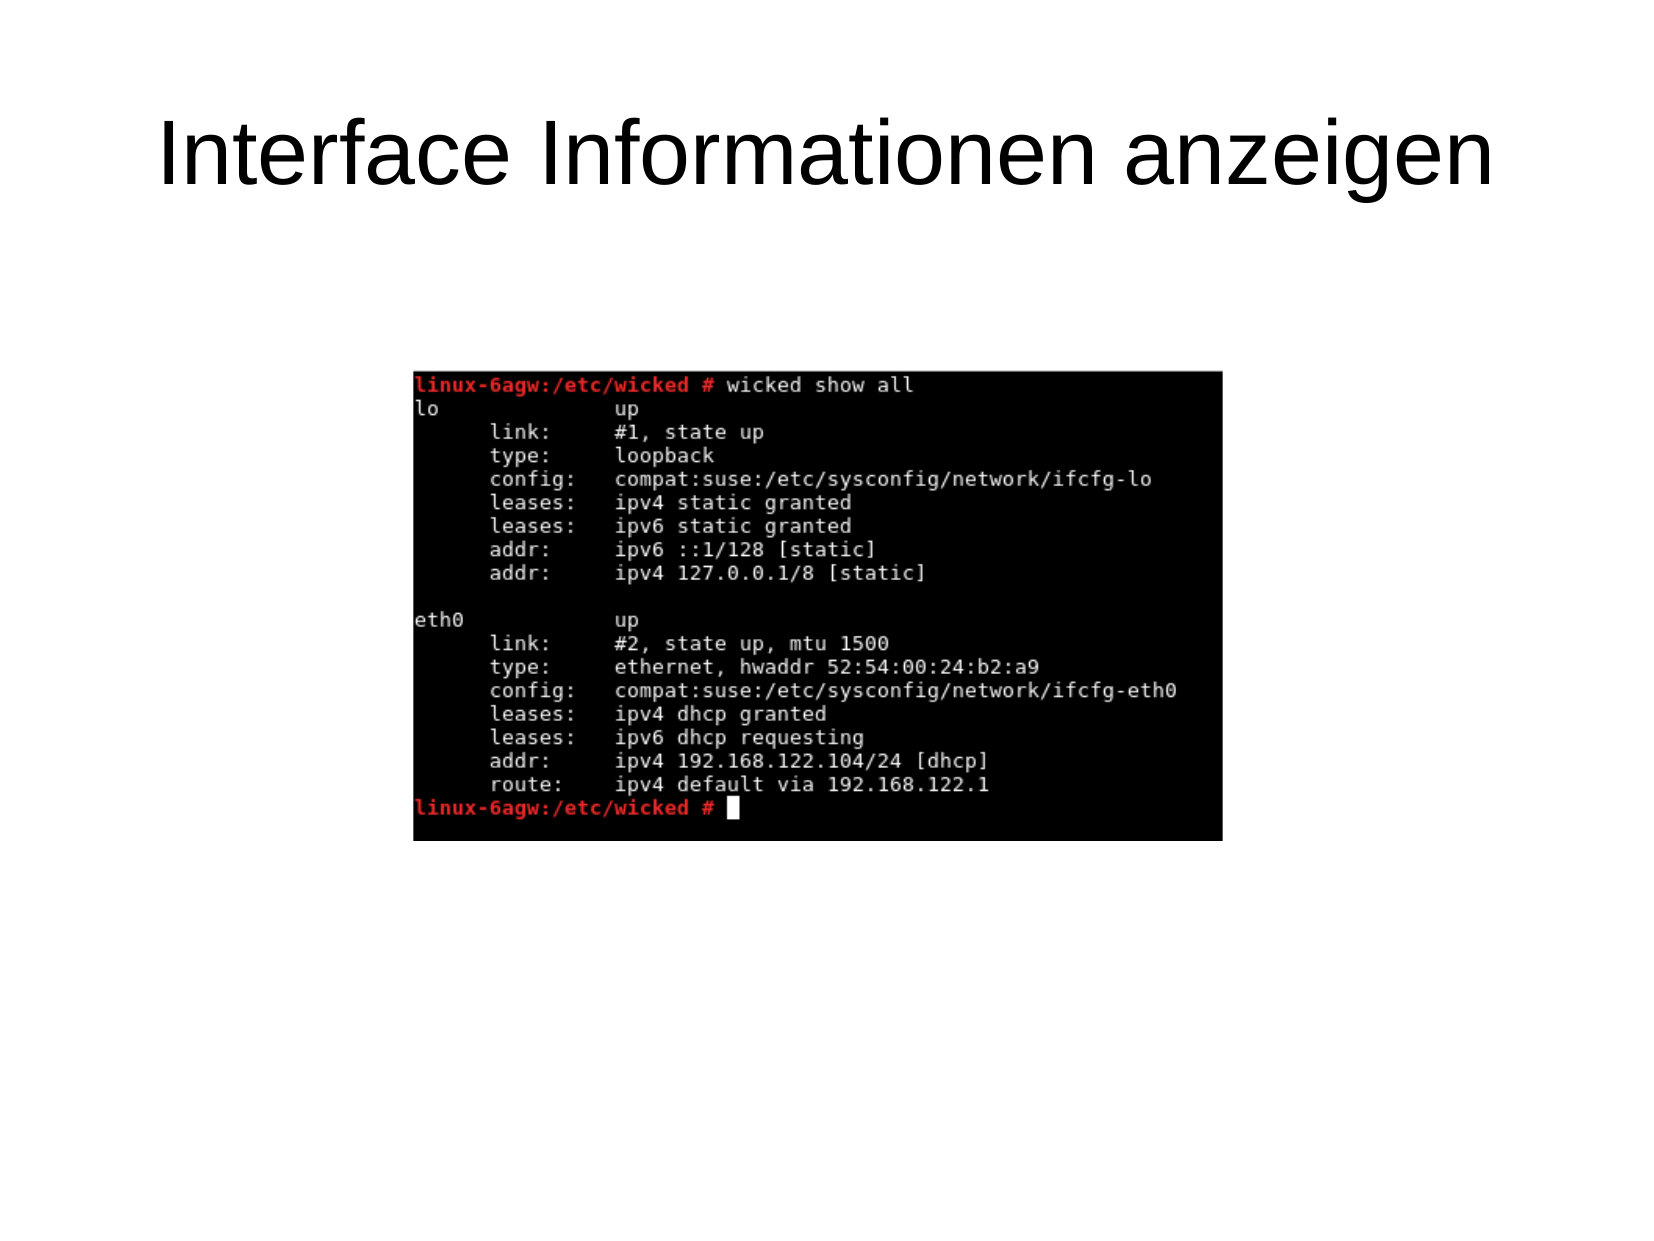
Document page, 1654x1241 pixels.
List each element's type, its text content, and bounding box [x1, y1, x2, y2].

title Interface Informationen anzeigen [82, 49, 1571, 257]
picture [413, 370, 1223, 841]
